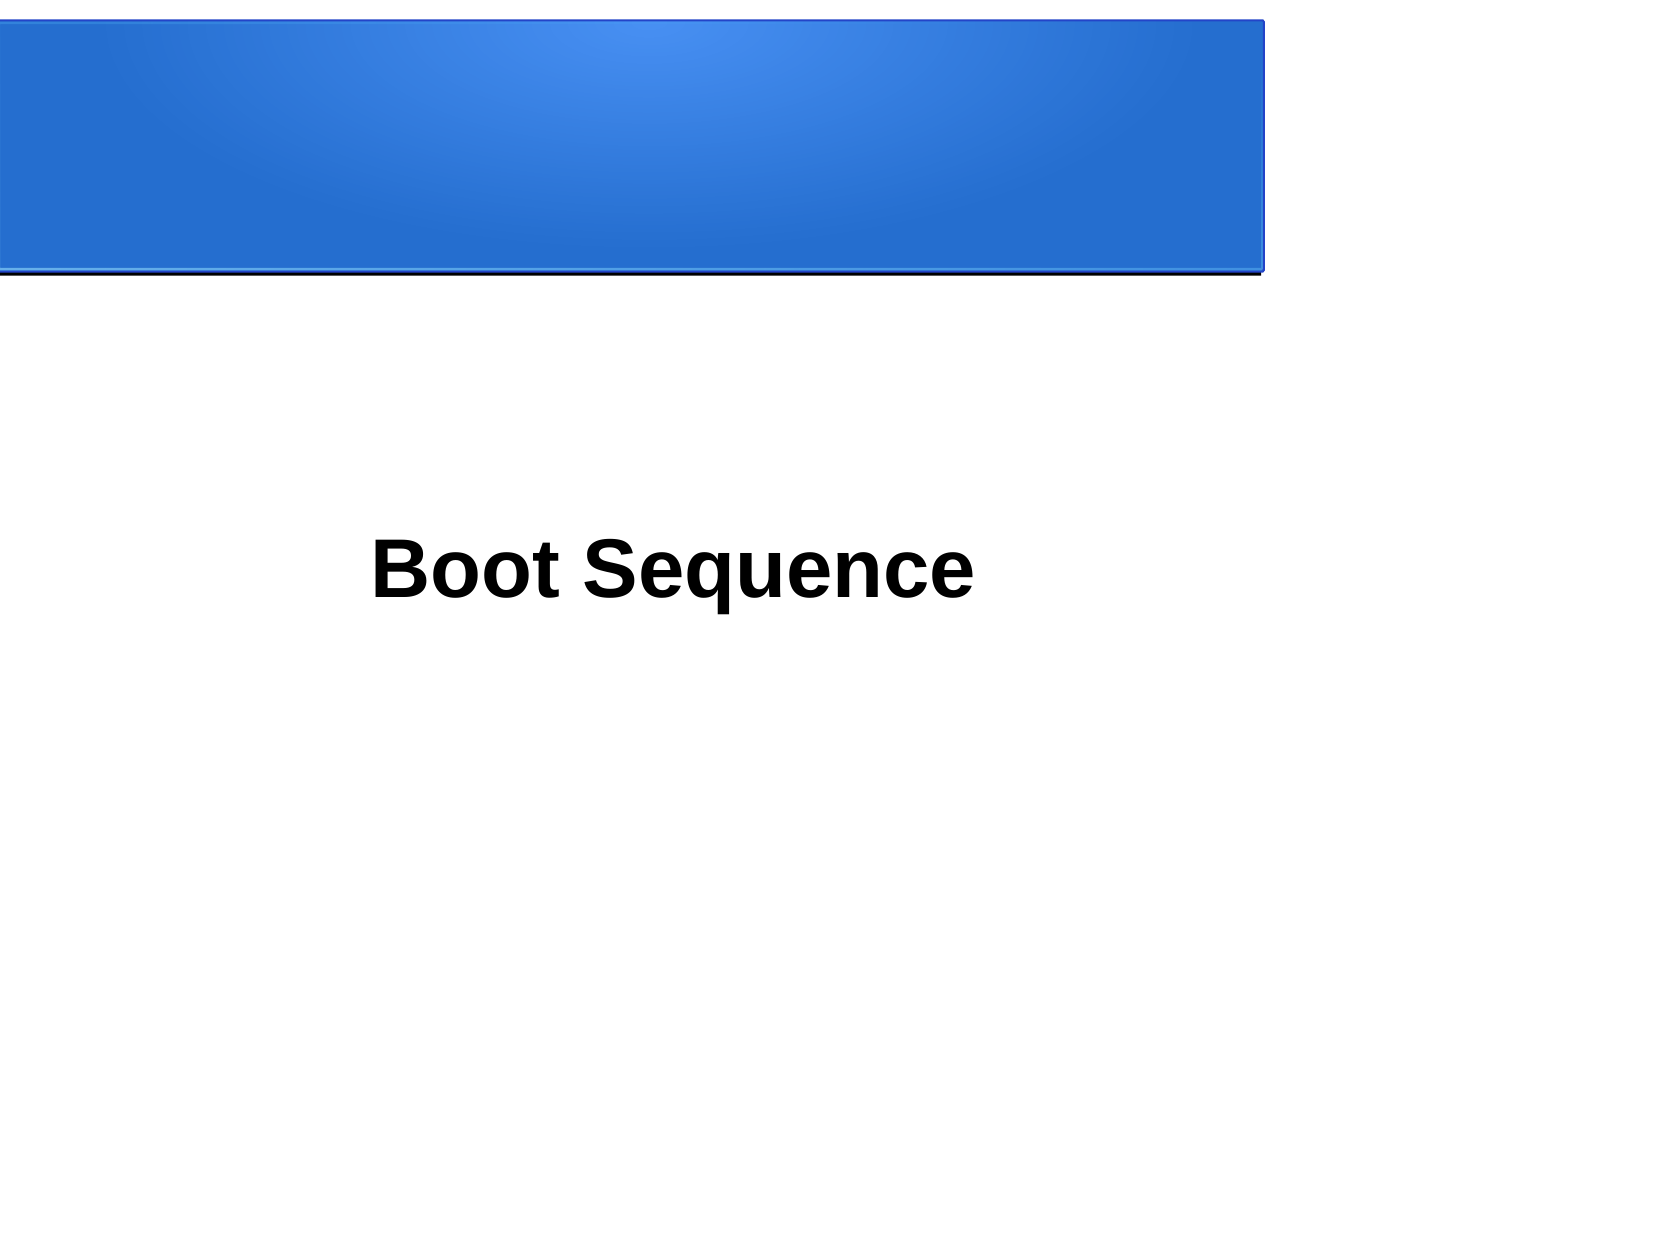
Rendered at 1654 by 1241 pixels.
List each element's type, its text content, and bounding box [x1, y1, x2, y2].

subtitle Boot Sequence [82, 47, 1235, 997]
